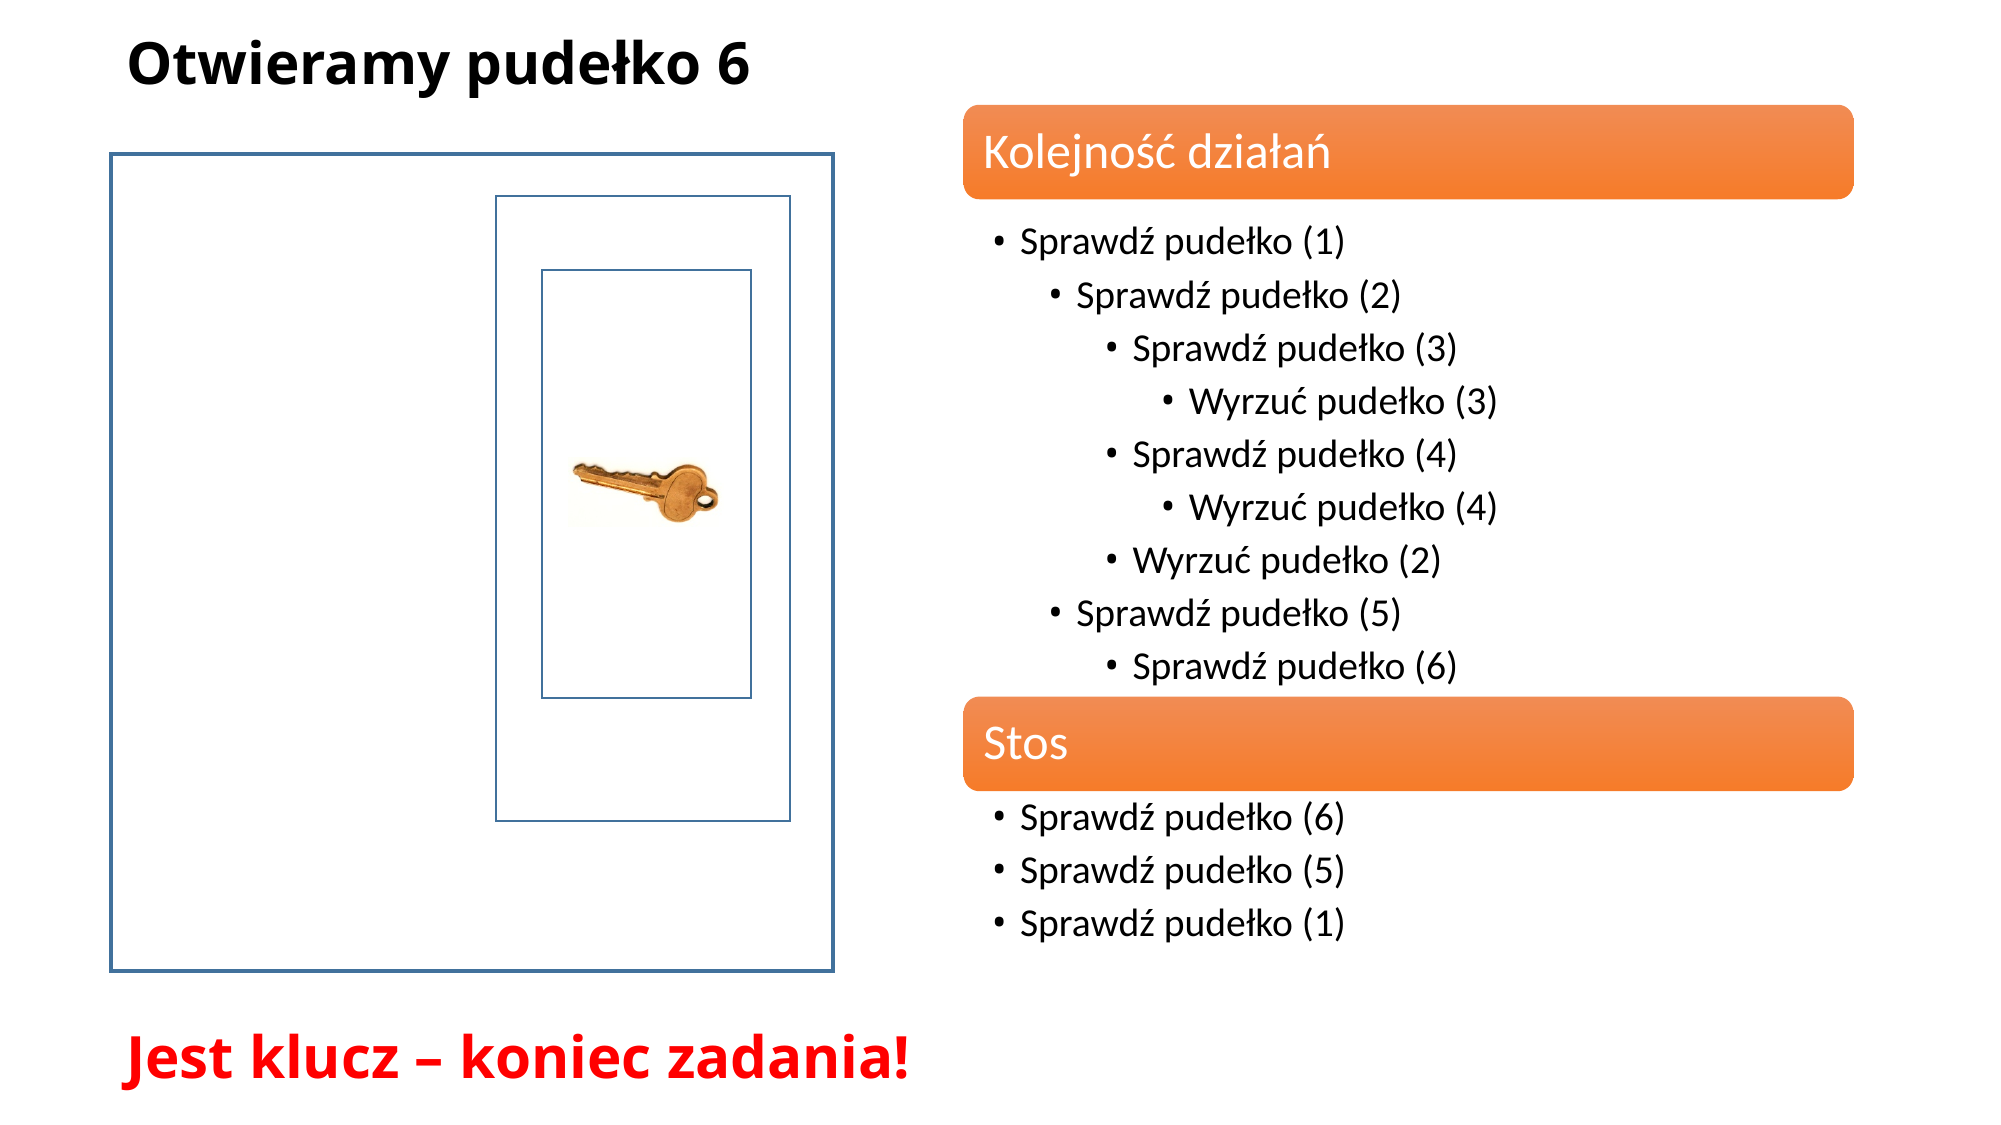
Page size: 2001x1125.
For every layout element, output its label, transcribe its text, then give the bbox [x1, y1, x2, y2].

text_box Otwieramy pudełko 6 [110, 19, 2000, 106]
text_box Sprawdź pudełko (6) Sprawdź pudełko (5) Sprawdź pudełko (1) [963, 791, 1854, 955]
text_box Stos [963, 696, 1854, 791]
text_box Kolejność działań [963, 106, 1854, 200]
text_box Sprawdź pudełko (1) Sprawdź pudełko (2) Sprawdź pudełko (3) Wyrzuć pudełko (3) Sprawdź pudełko (4) Wyrzuć pudełko (4) Wyrzuć pudełko (2) Sprawdź pudełko (5) Sprawdź pudełko (6) [963, 215, 1854, 697]
picture [568, 457, 724, 527]
text_box Jest klucz – koniec zadania! [110, 1012, 2000, 1099]
